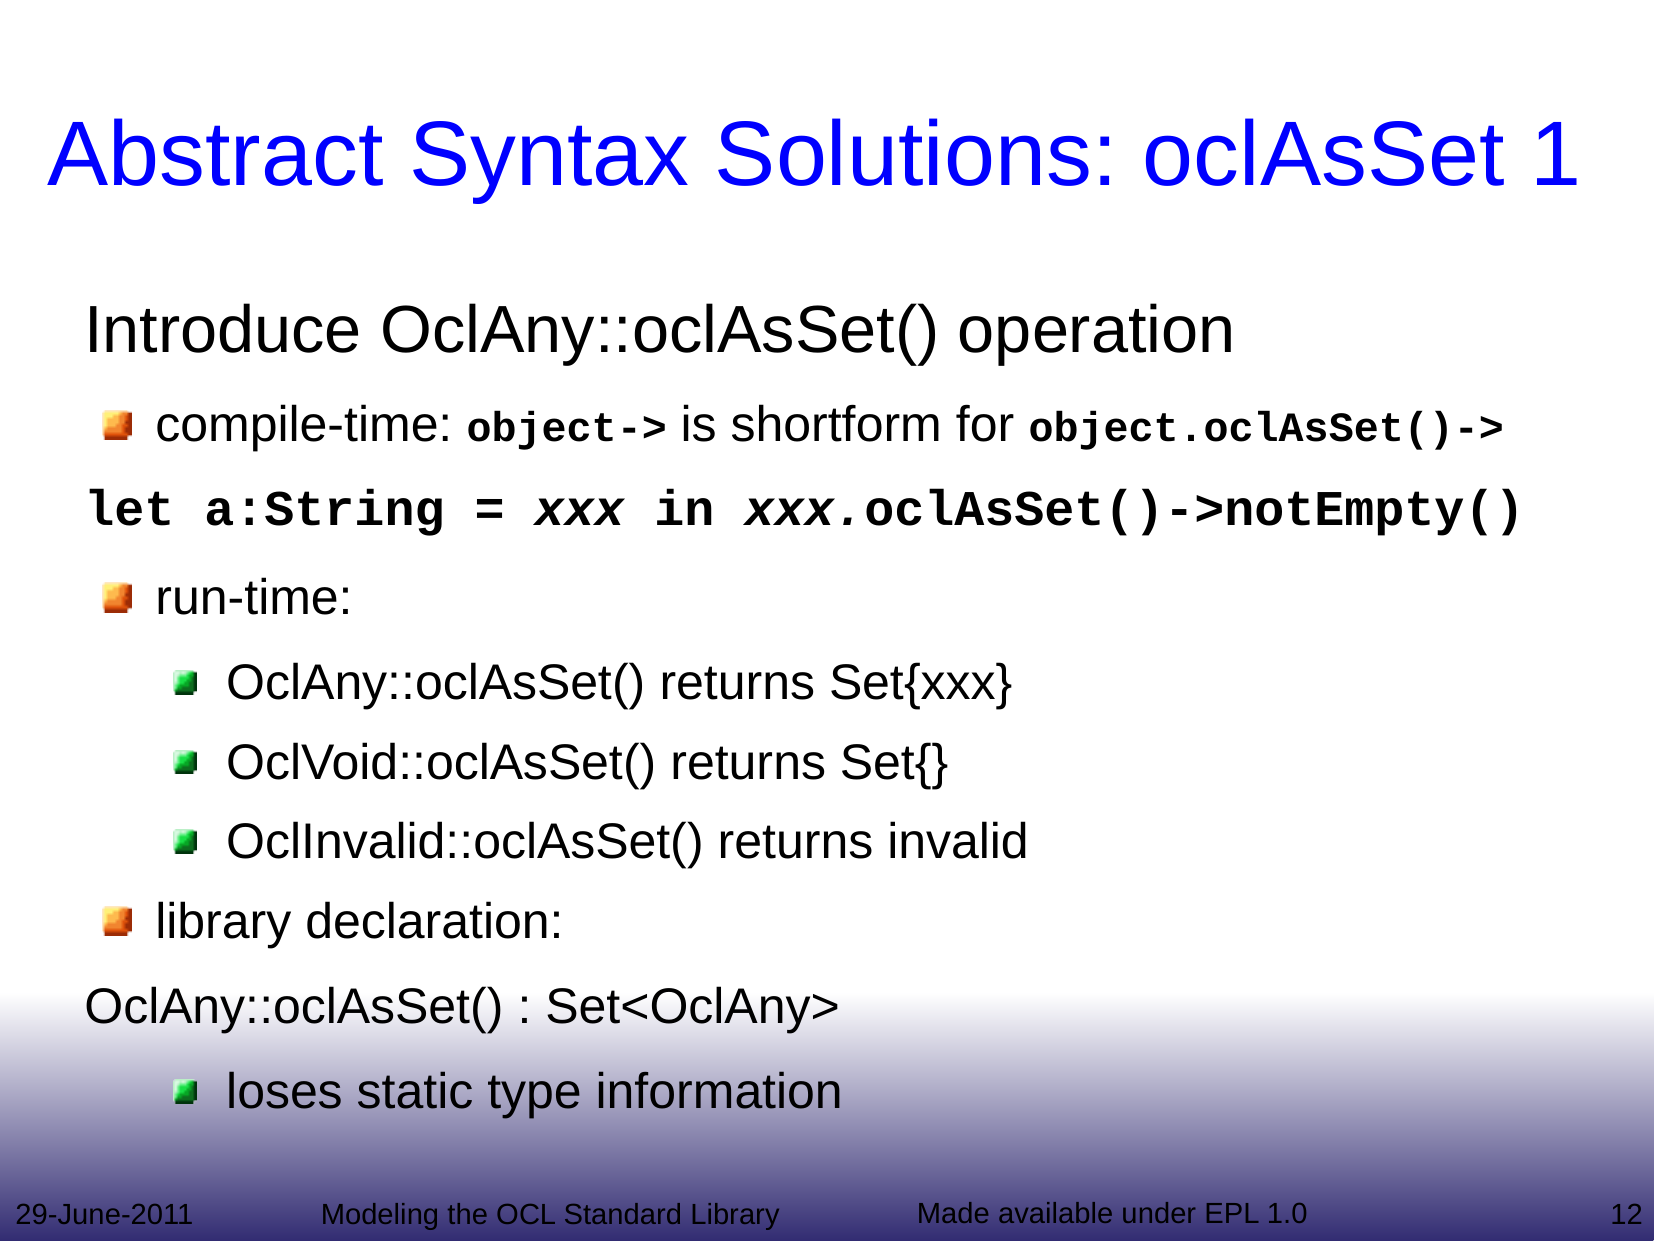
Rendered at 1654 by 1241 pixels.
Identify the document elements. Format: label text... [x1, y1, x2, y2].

list Introduce OclAny::oclAsSet() operation compile-time: object-> is shortform for object.oclAsSet()-> let a:String = xxx in xxx.oclAsSet()->notEmpty() run-time: OclAny::oclAsSet() returns Set{xxx} OclVoid::oclAsSet() returns Set{} OclInvalid::oclAsSet() returns invalid library declaration: OclAny::oclAsSet() : Set<OclAny> loses static type information [84, 291, 1573, 1120]
title Abstract Syntax Solutions: oclAsSet 1 [34, 44, 1597, 263]
